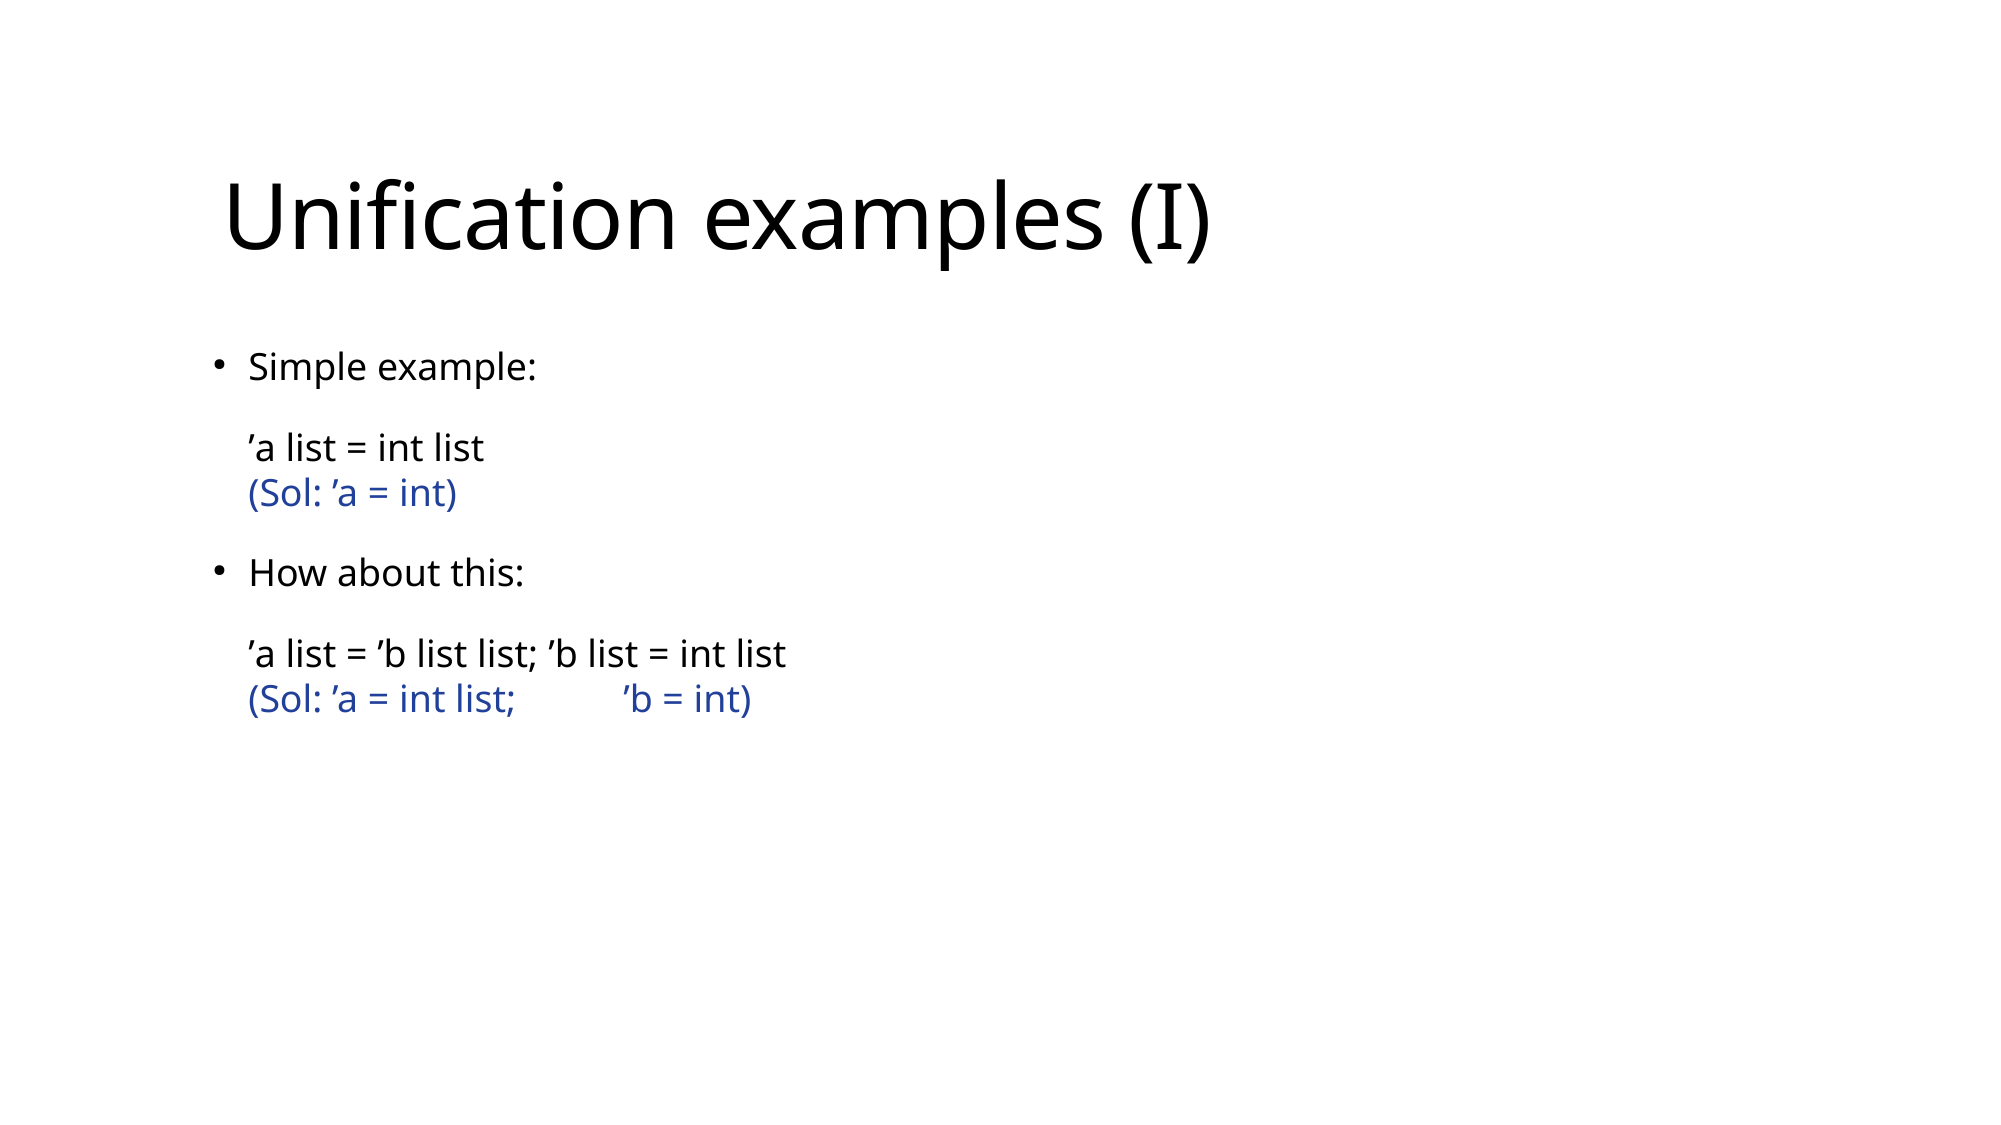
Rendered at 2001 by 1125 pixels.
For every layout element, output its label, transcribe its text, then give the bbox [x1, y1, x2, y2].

list Simple example: ’a list = int list (Sol: ’a = int) How about this: ’a list = ’b list list; ’b list = int list (Sol: ’a = int list; ’b = int) [212, 335, 1623, 1050]
title Unification examples (I) [206, 60, 1797, 278]
